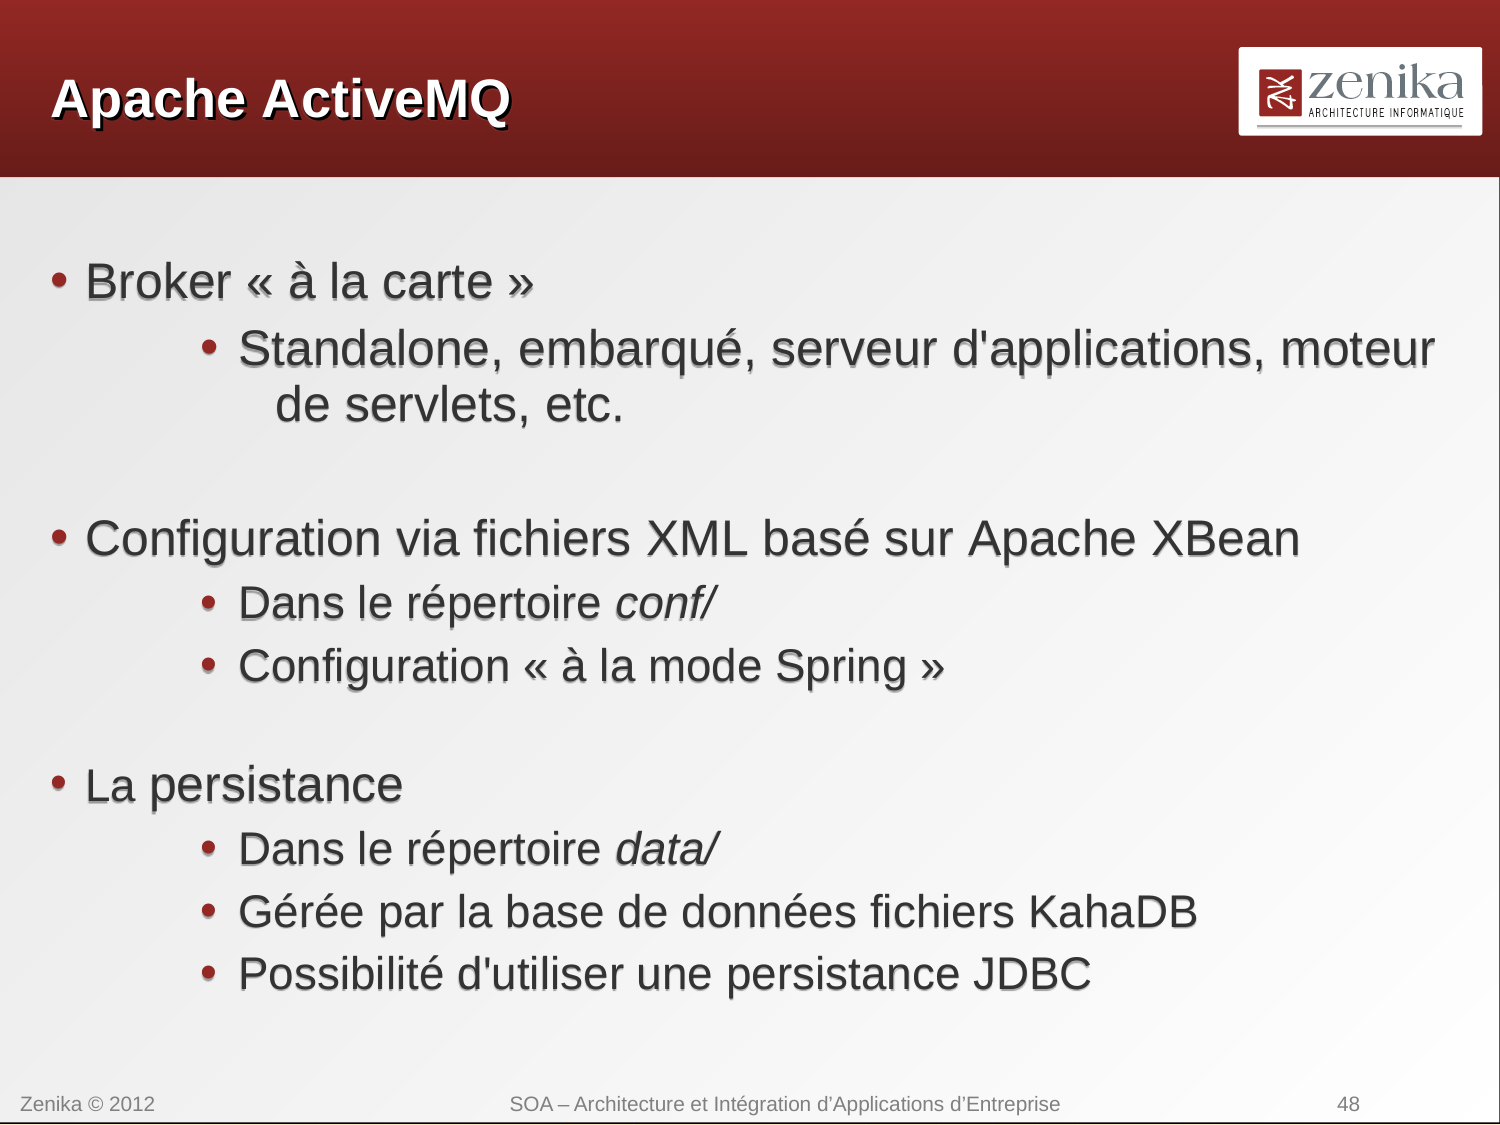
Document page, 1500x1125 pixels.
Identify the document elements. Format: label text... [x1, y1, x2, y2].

title Apache ActiveMQ [50, 15, 1206, 180]
subtitle Broker « à la carte » Standalone, embarqué, serveur d'applications, moteur de servlets, etc. Configuration via fichiers XML basé sur Apache XBean Dans le répertoire conf/ Configuration « à la mode Spring » La persistance Dans le répertoire data/ Gérée par la base de données fichiers KahaDB Possibilité d'utiliser une persistance JDBC [50, 249, 1477, 1064]
